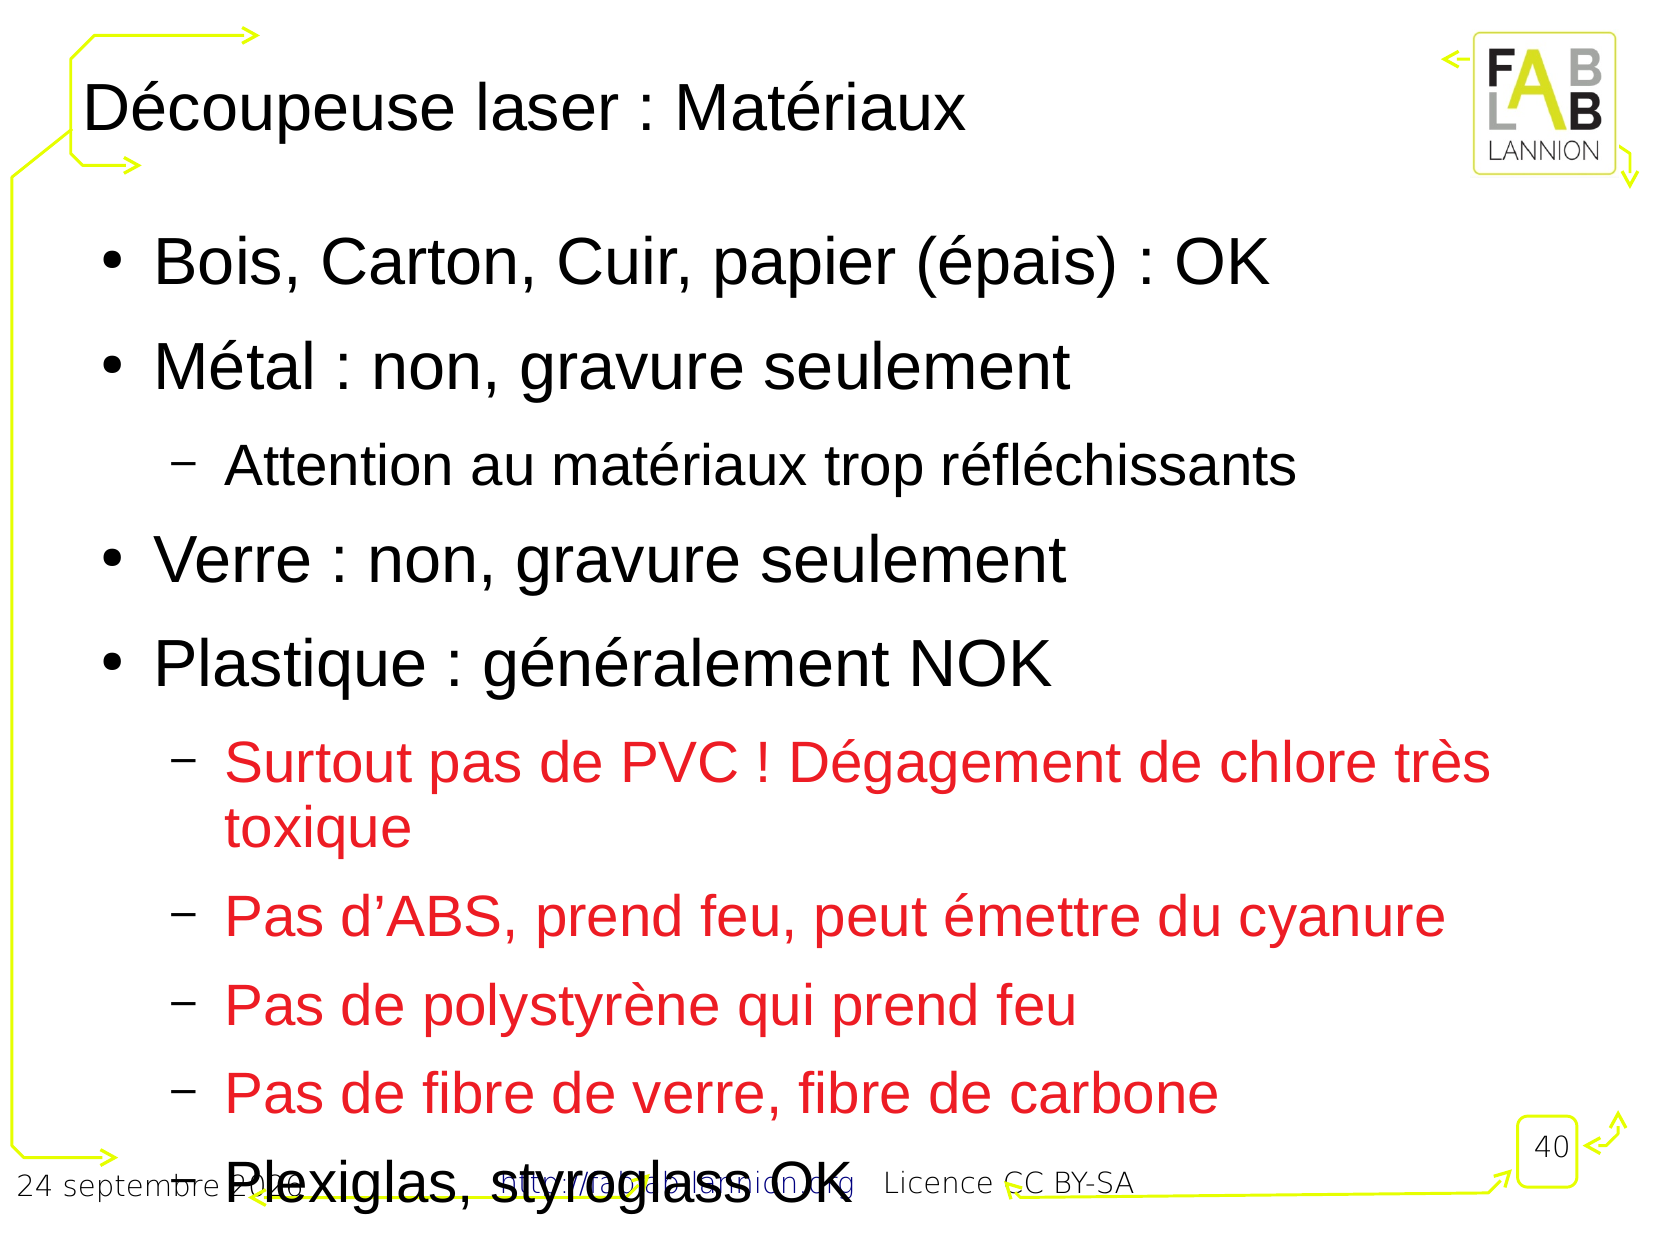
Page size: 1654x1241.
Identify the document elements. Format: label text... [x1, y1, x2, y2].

picture [1470, 29, 1619, 178]
list Bois, Carton, Cuir, papier (épais) : OK Métal : non, gravure seulement Attention au matériaux trop réfléchissants Verre : non, gravure seulement Plastique : généralement NOK Surtout pas de PVC ! Dégagement de chlore très toxique Pas d’ABS, prend feu, peut émettre du cyanure Pas de polystyrène qui prend feu Pas de fibre de verre, fibre de carbone Plexiglas, styroglass OK [82, 224, 1571, 1123]
title Découpeuse laser : Matériaux [82, 49, 1441, 166]
